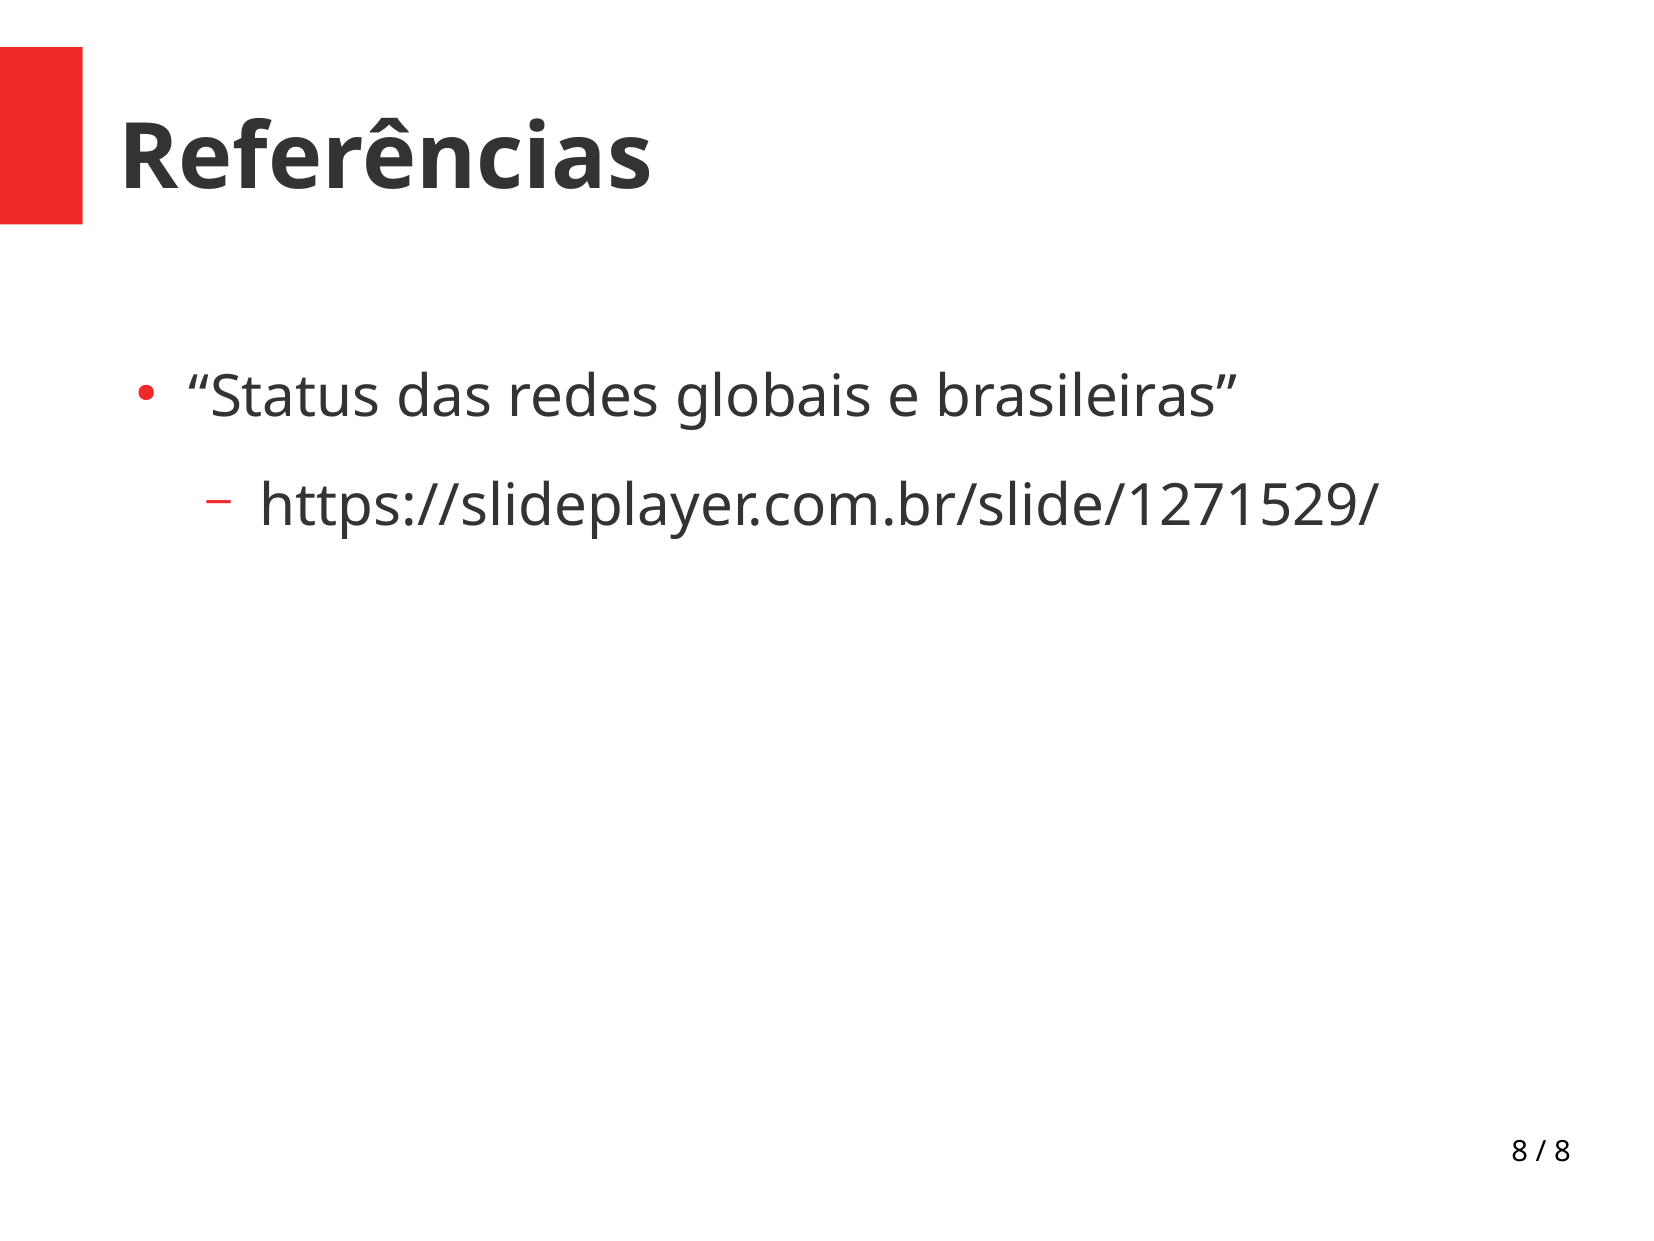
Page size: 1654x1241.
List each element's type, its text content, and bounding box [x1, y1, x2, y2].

title Referências [118, 49, 1571, 257]
list “Status das redes globais e brasileiras” https://slideplayer.com.br/slide/1271529/ [118, 354, 1536, 1074]
